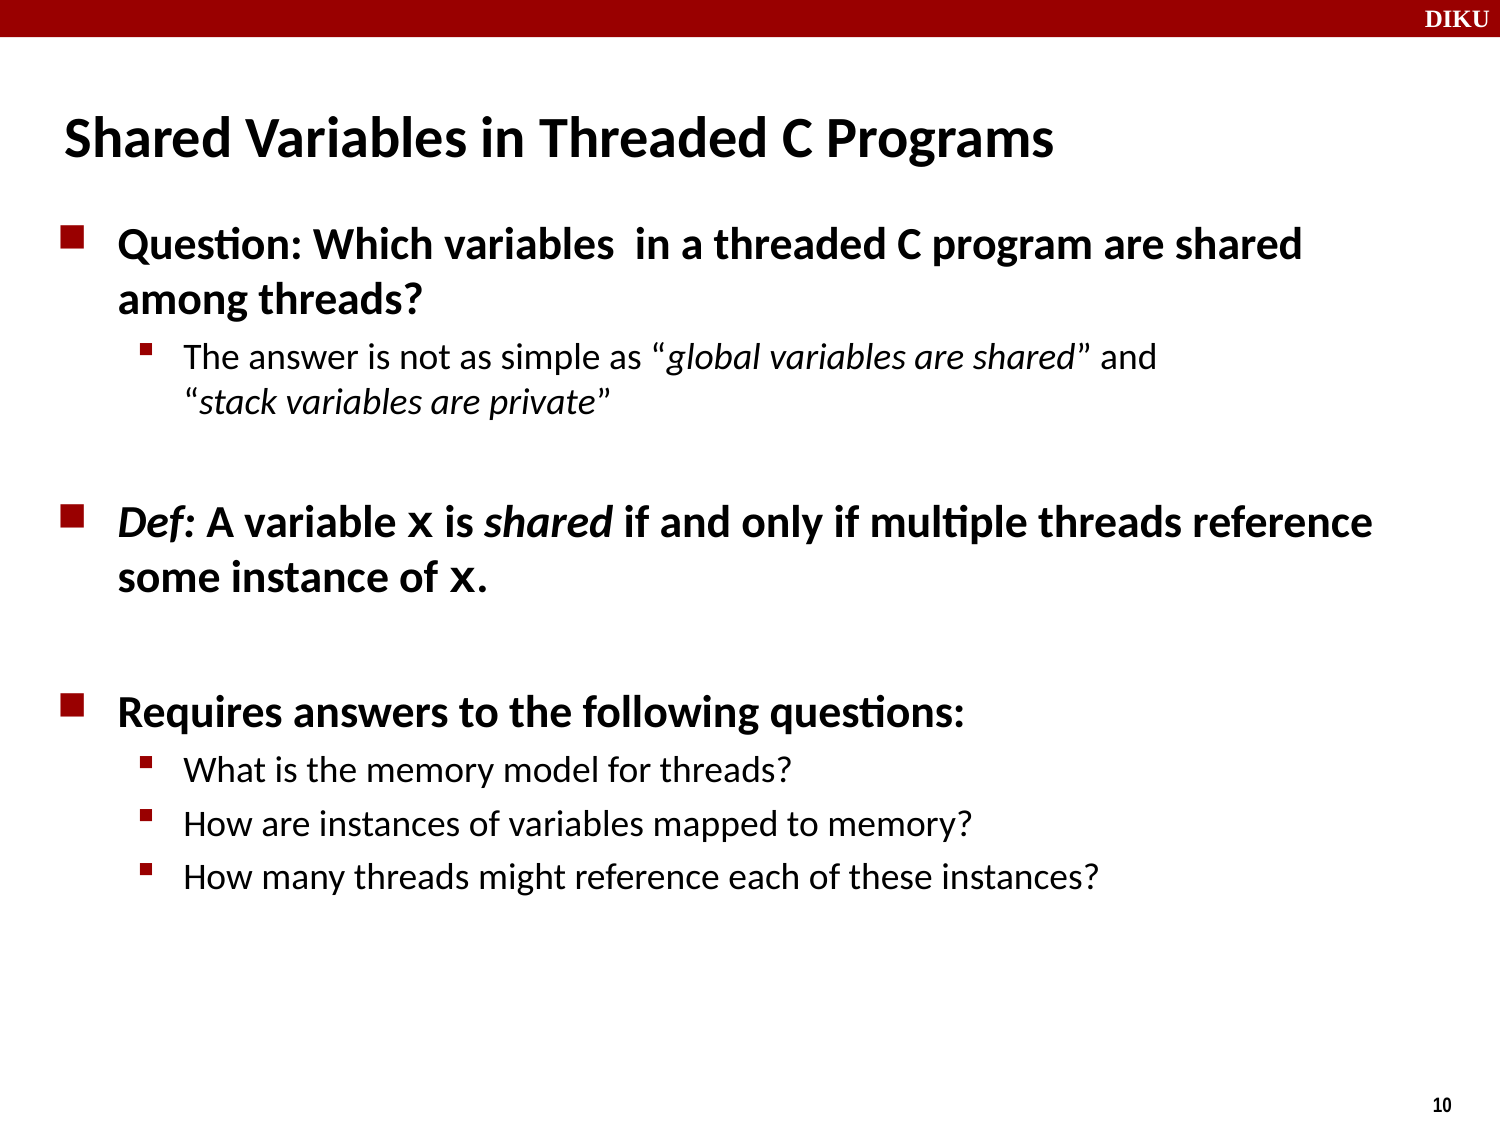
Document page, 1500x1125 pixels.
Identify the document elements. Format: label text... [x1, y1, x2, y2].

text_box Question: Which variables in a threaded C program are shared among threads? The answer is not as simple as “global variables are shared” and “stack variables are private” Def: A variable x is shared if and only if multiple threads reference some instance of x. Requires answers to the following questions: What is the memory model for threads? How are instances of variables mapped to memory? How many threads might reference each of these instances? [46, 206, 1410, 1050]
text_box Shared Variables in Threaded C Programs [49, 71, 1466, 197]
